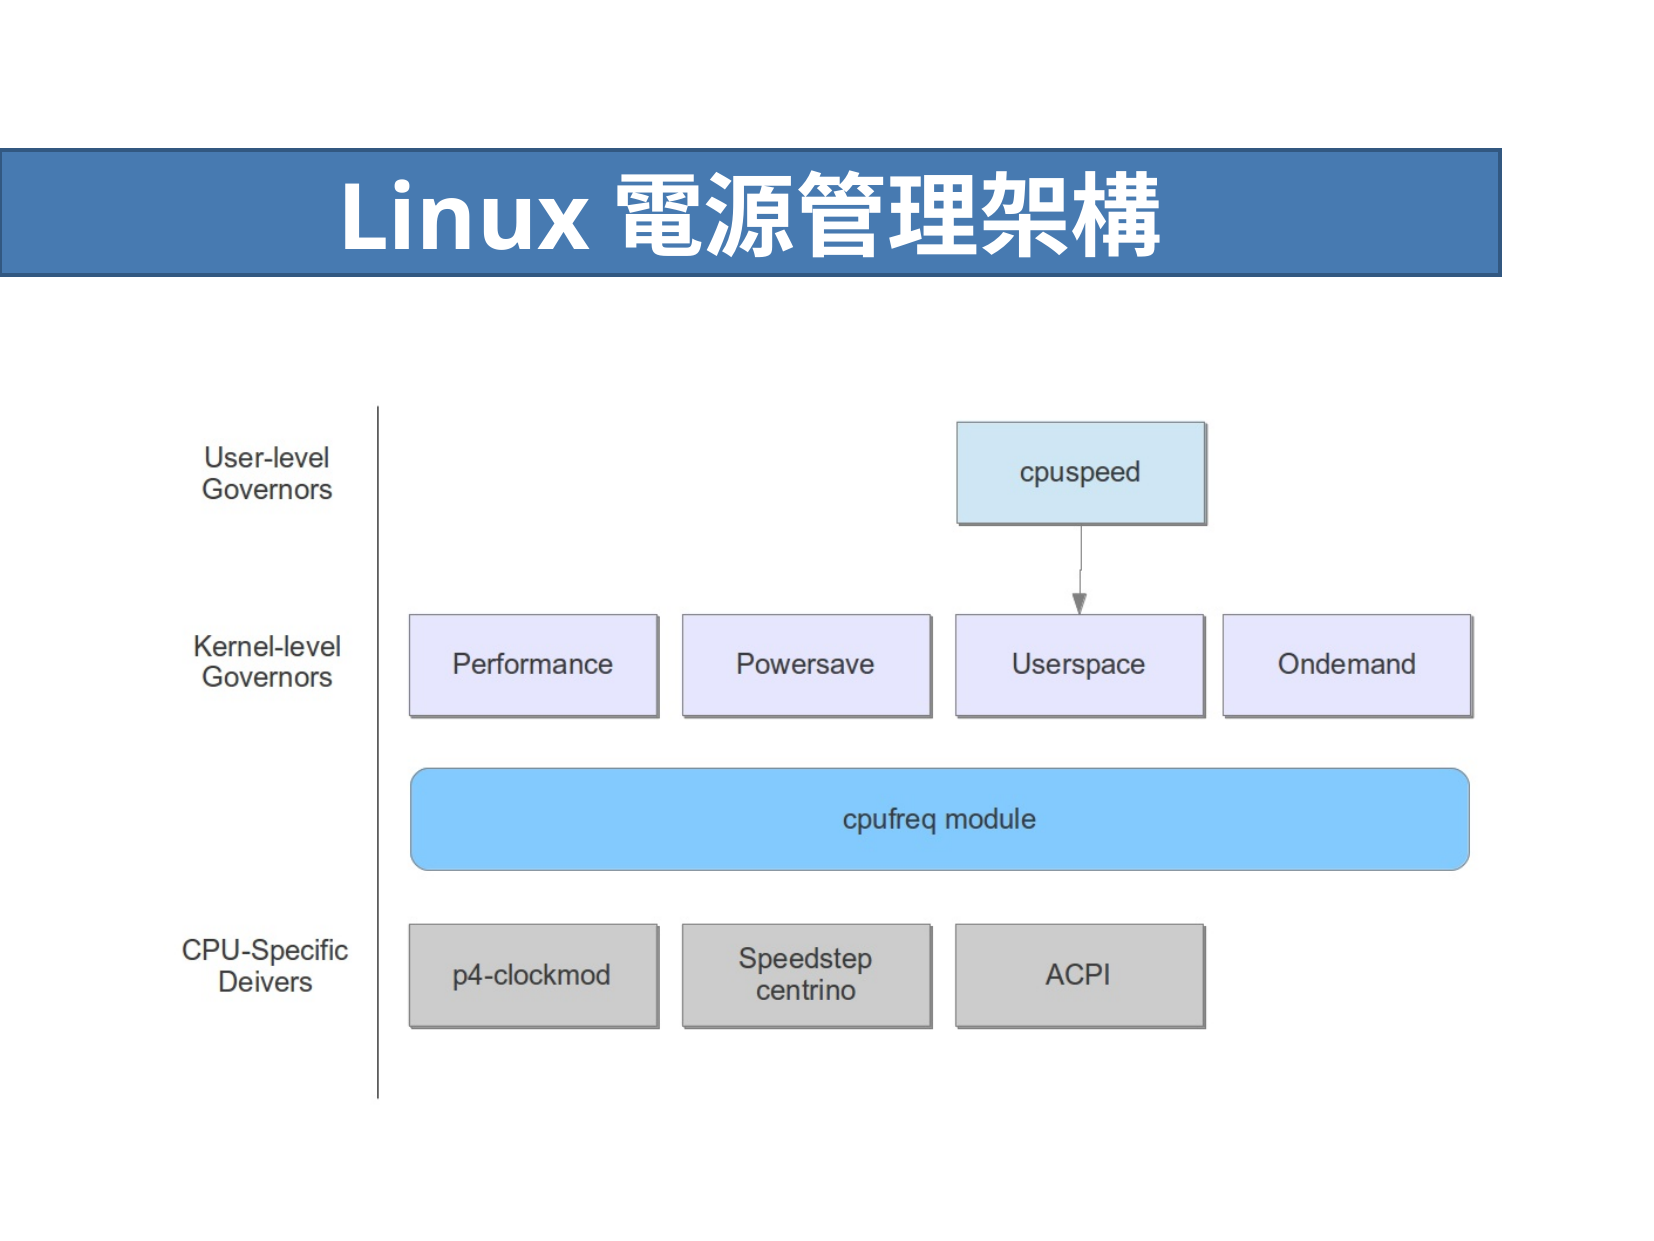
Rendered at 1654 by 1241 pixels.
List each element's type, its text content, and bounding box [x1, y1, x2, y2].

picture [150, 335, 1538, 1163]
text_box Linux電源管理架構 [0, 149, 1501, 276]
